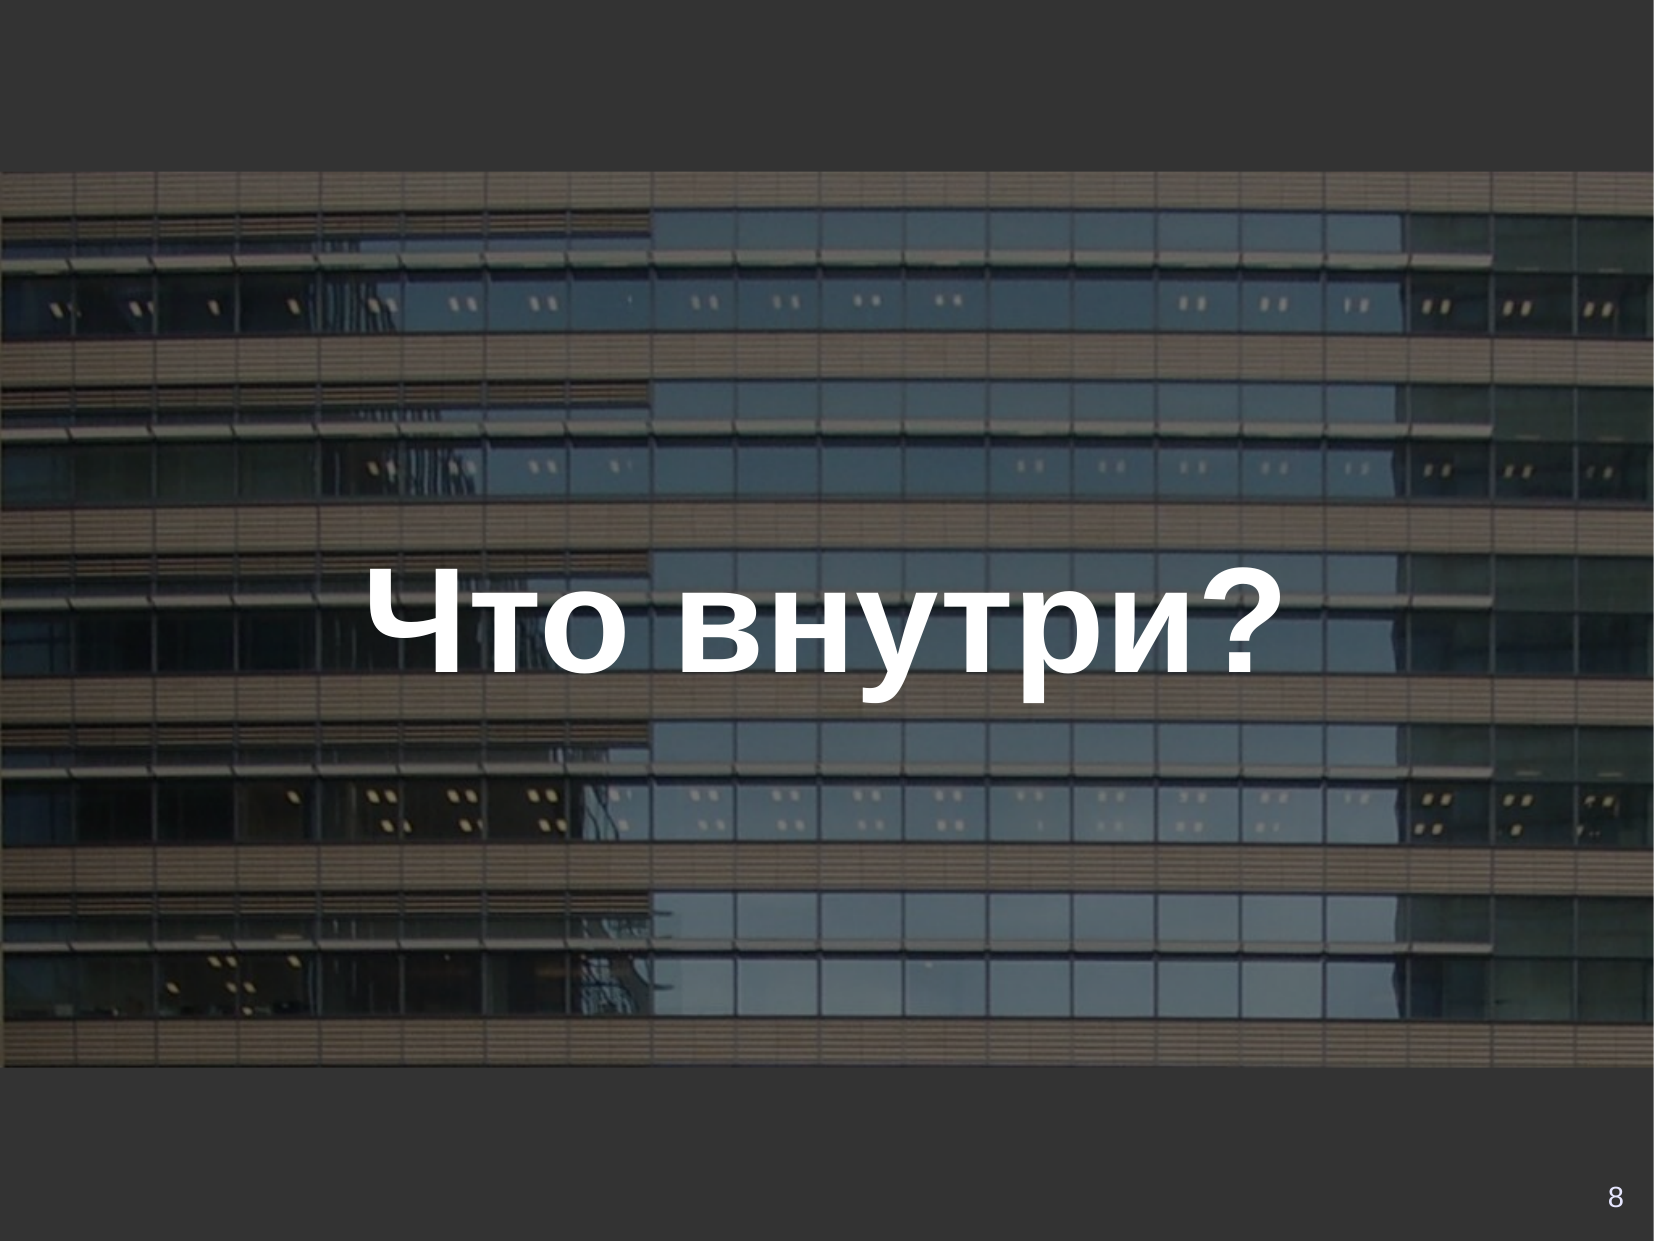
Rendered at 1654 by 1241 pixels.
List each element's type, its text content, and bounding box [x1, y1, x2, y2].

picture [0, 0, 1654, 1241]
title Что внутри? [29, 214, 1625, 1027]
